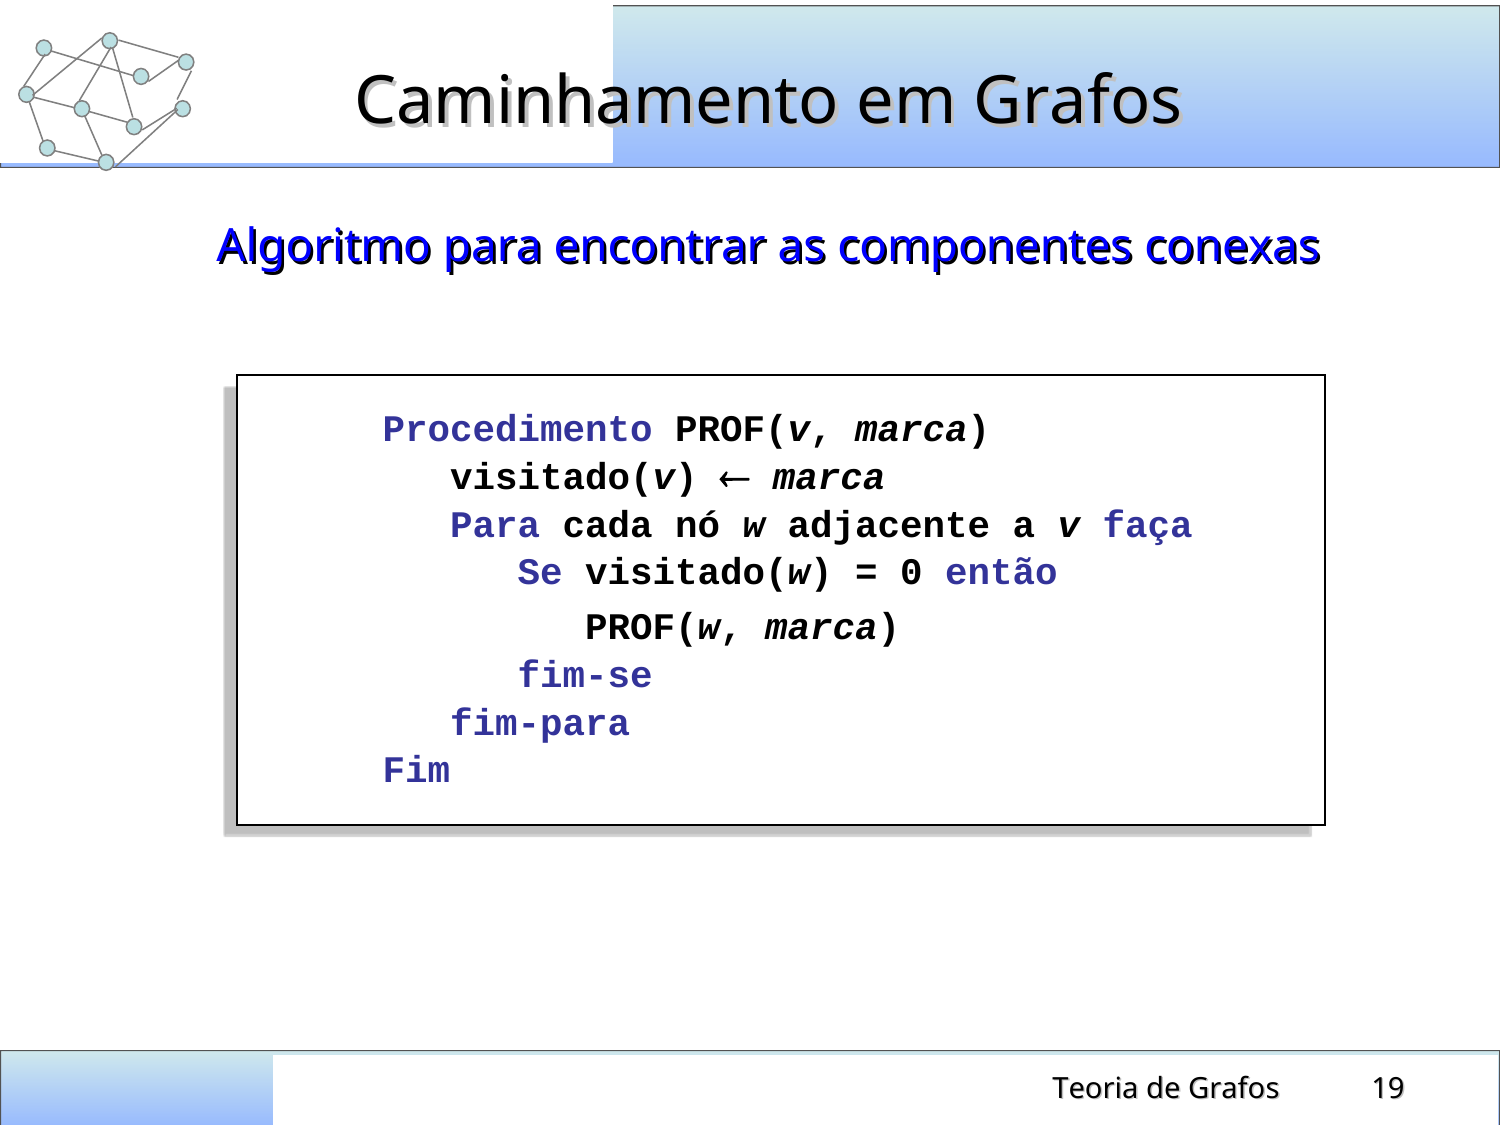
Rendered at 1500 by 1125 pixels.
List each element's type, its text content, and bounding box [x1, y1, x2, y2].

text_box Algoritmo para encontrar as componentes conexas [201, 204, 1336, 283]
title Caminhamento em Grafos [237, 45, 1300, 150]
text_box Procedimento PROF(v, marca)‏ visitado(v)  marca Para cada nó w adjacente a v faça Se visitado(w) = 0 então PROF(w, marca)‏ fim-se fim-para Fim [367, 395, 1208, 800]
text_box [237, 375, 1325, 826]
